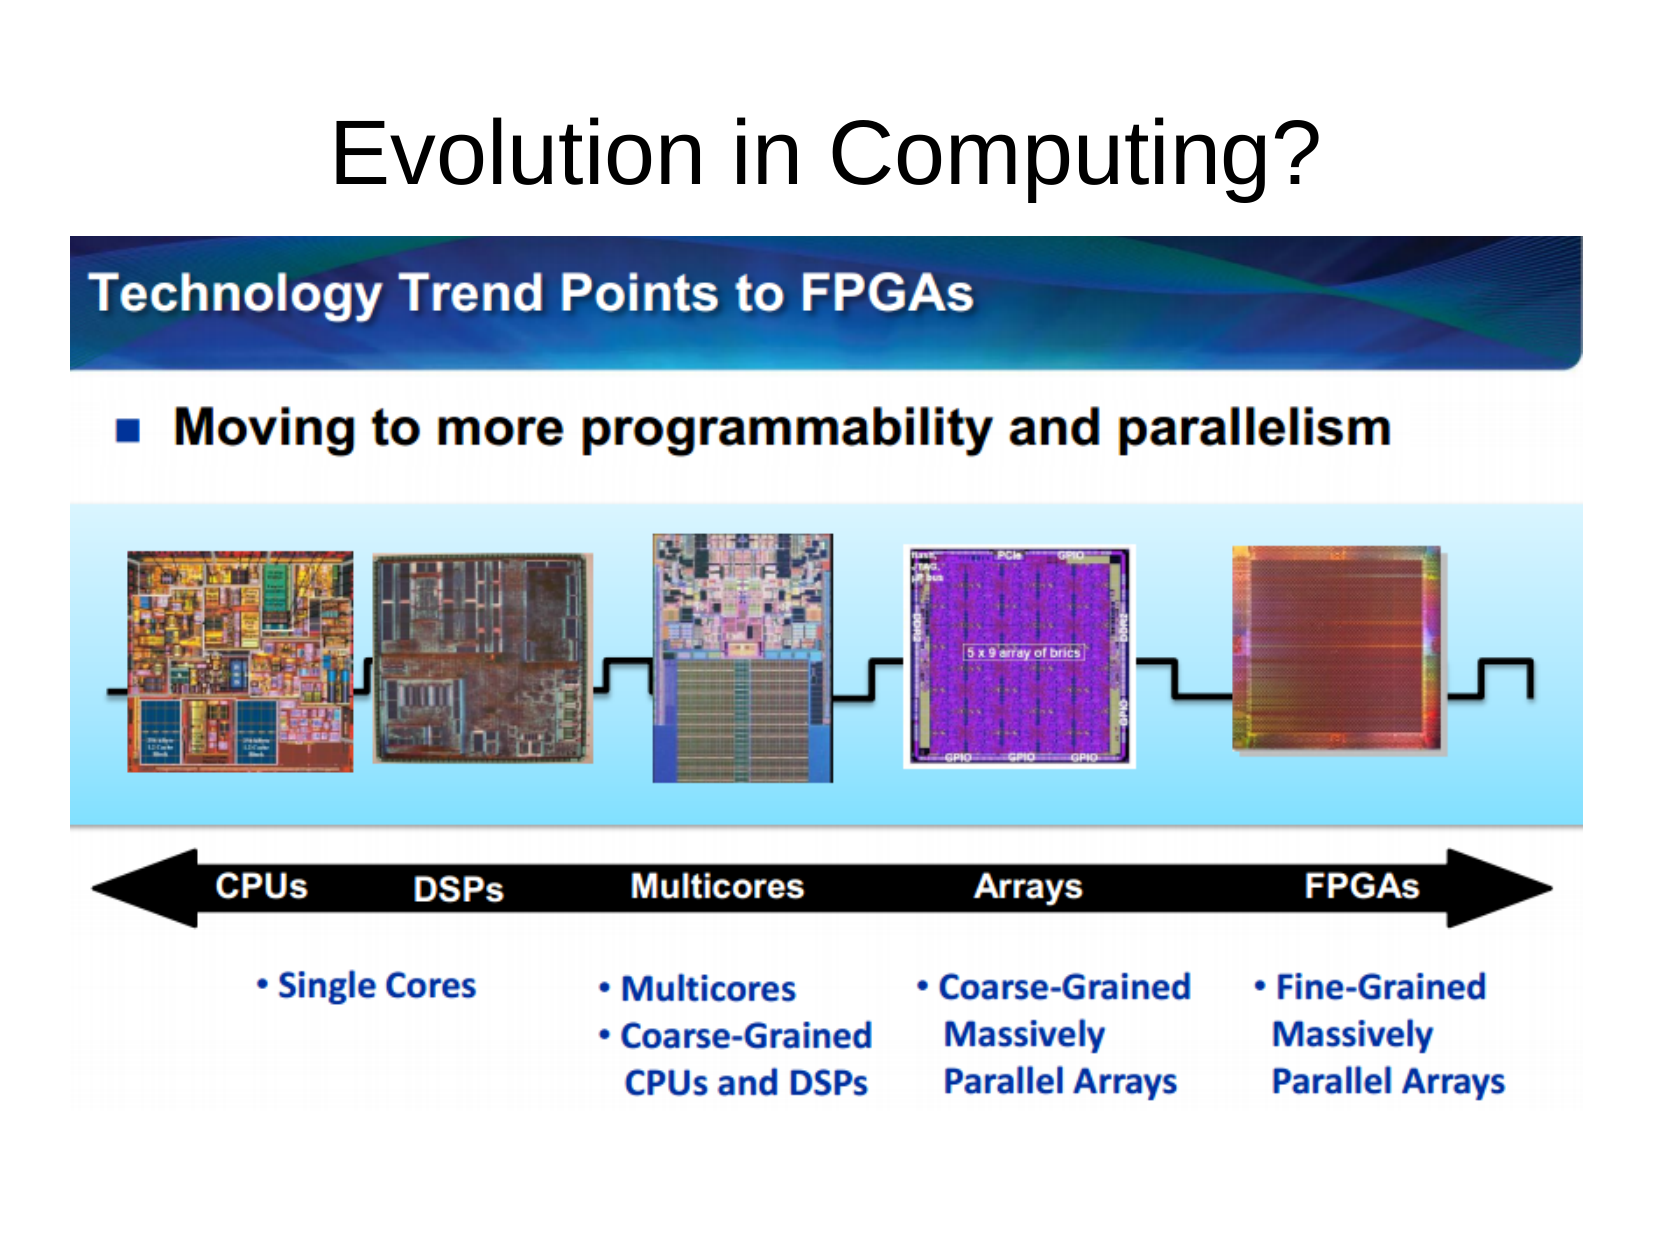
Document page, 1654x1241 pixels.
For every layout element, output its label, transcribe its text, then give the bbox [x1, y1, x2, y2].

title Evolution in Computing? [82, 49, 1571, 236]
picture [70, 236, 1583, 1111]
